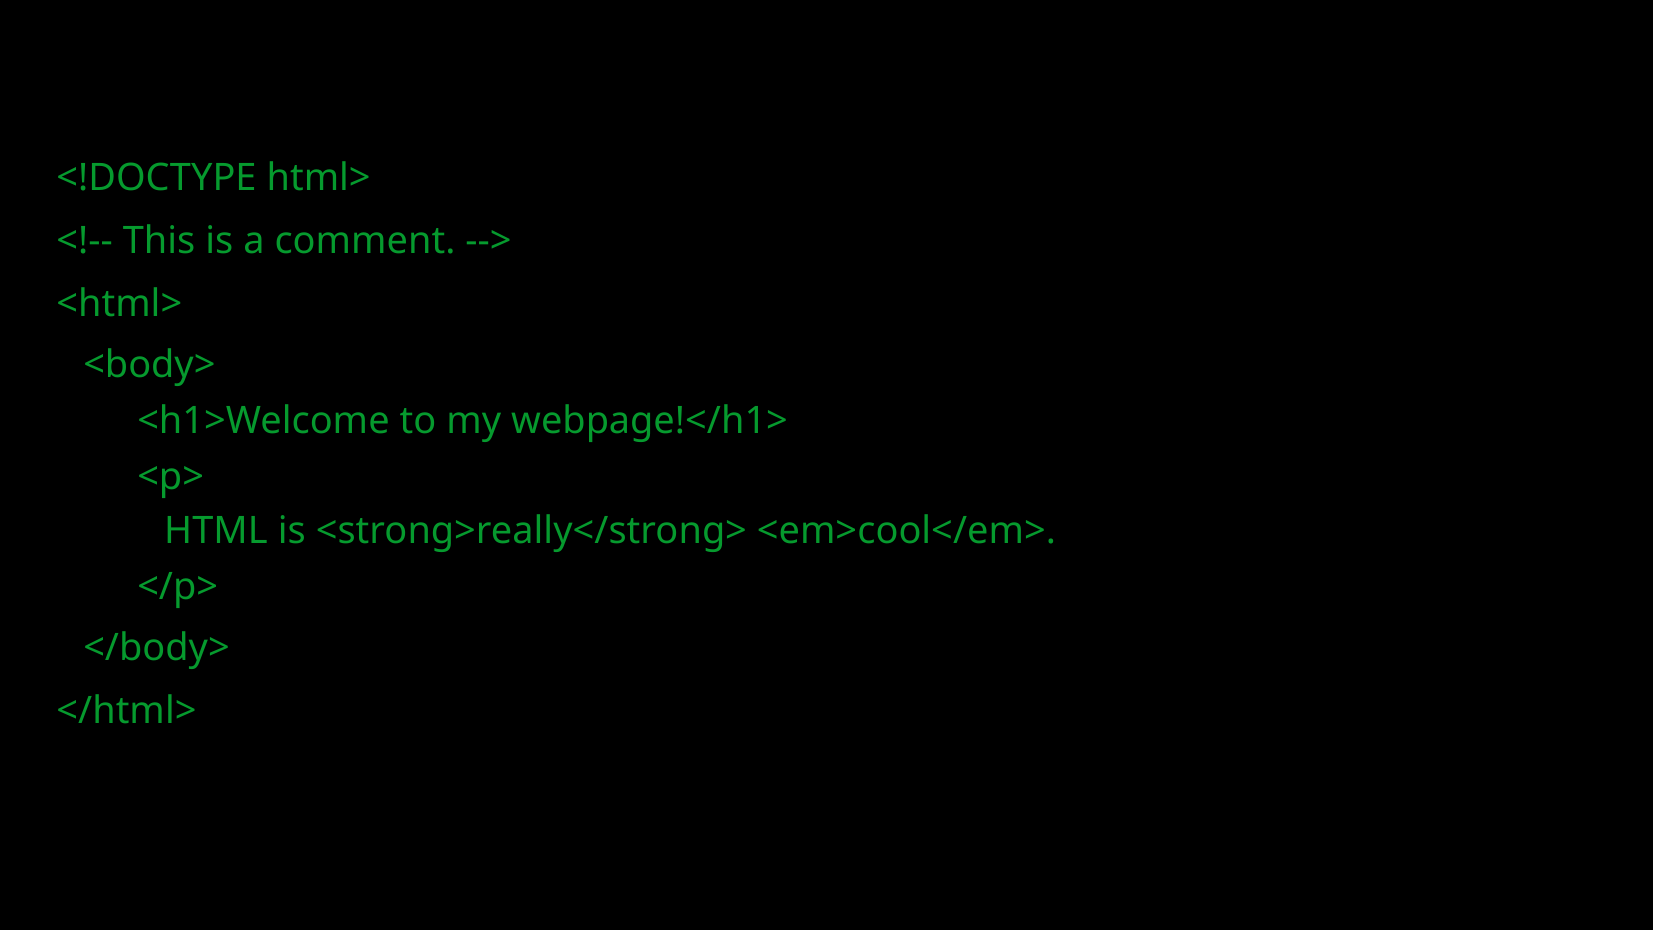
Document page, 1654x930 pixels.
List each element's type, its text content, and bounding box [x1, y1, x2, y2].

list <!DOCTYPE html> <!-- This is a comment. --> <html> <body> <h1>Welcome to my webpage!</h1> <p> HTML is <strong>really</strong> <em>cool</em>. </p> </body> </html> [29, 150, 1643, 751]
